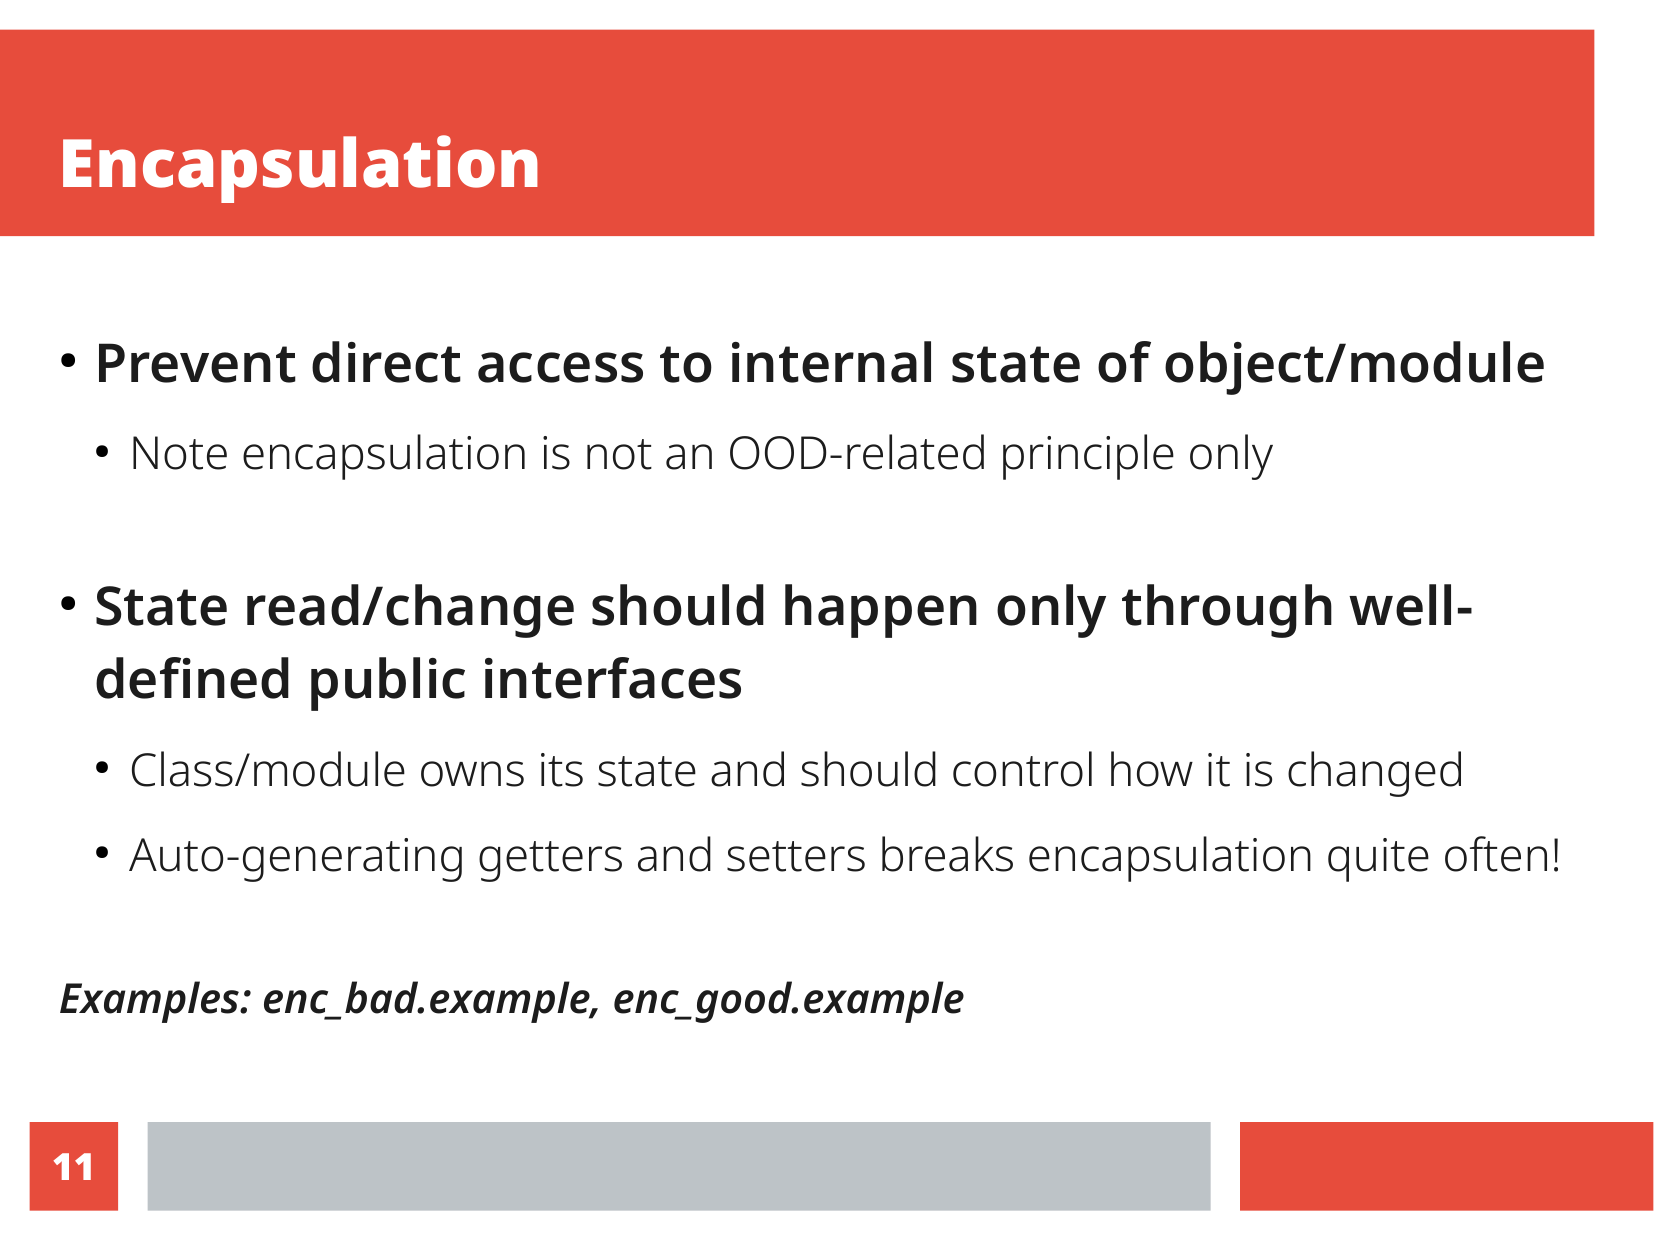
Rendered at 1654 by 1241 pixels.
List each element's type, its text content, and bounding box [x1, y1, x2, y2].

title Encapsulation [59, 59, 1595, 207]
list Prevent direct access to internal state of object/module Note encapsulation is not an OOD-related principle only State read/change should happen only through well-defined public interfaces Class/module owns its state and should control how it is changed Auto-generating getters and setters breaks encapsulation quite often! Examples: enc_bad.example, enc_good.example [59, 324, 1565, 1093]
